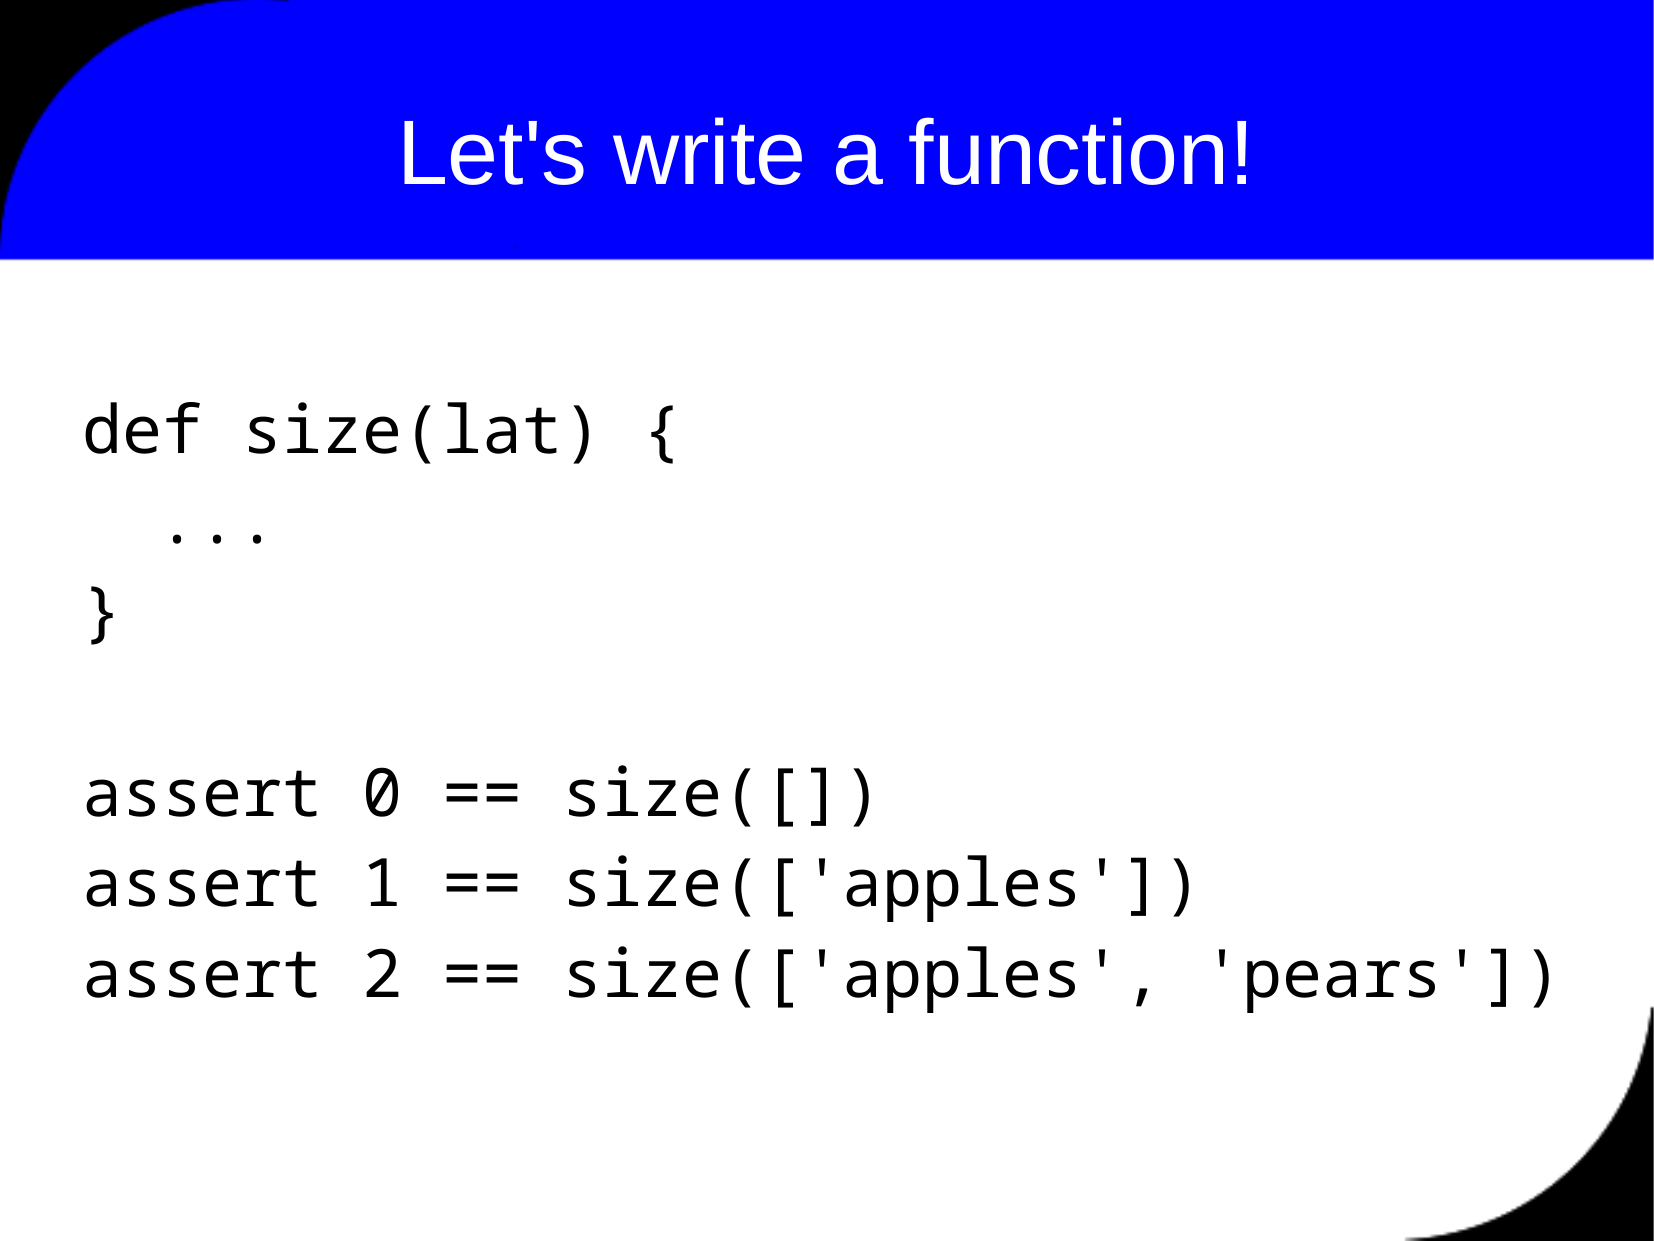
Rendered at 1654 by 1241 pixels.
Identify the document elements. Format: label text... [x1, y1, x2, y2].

subtitle def size(lat) { ... } assert 0 == size([]) assert 1 == size(['apples']) assert 2 == size(['apples', 'pears']) [82, 297, 1613, 1102]
title Let's write a function! [82, 49, 1571, 257]
picture [0, 0, 1654, 1241]
